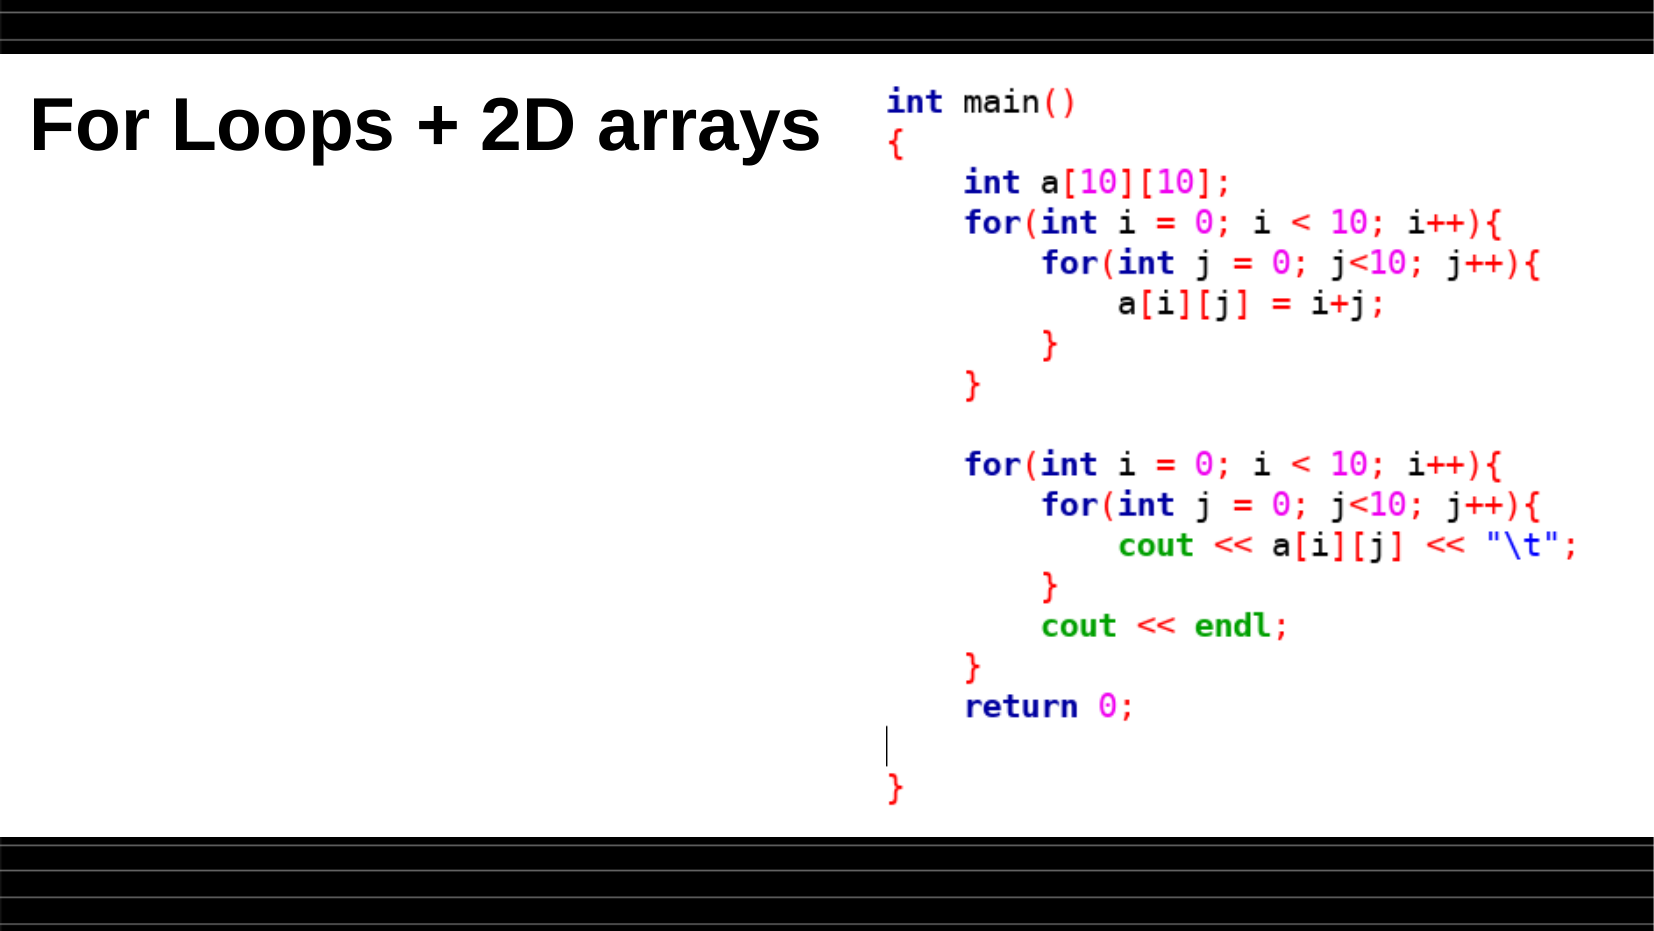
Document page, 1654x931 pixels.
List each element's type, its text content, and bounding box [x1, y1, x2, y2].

picture [0, 837, 1654, 931]
picture [0, 0, 1654, 54]
text_box For Loops + 2D arrays [15, 75, 1546, 174]
picture [886, 78, 1591, 814]
